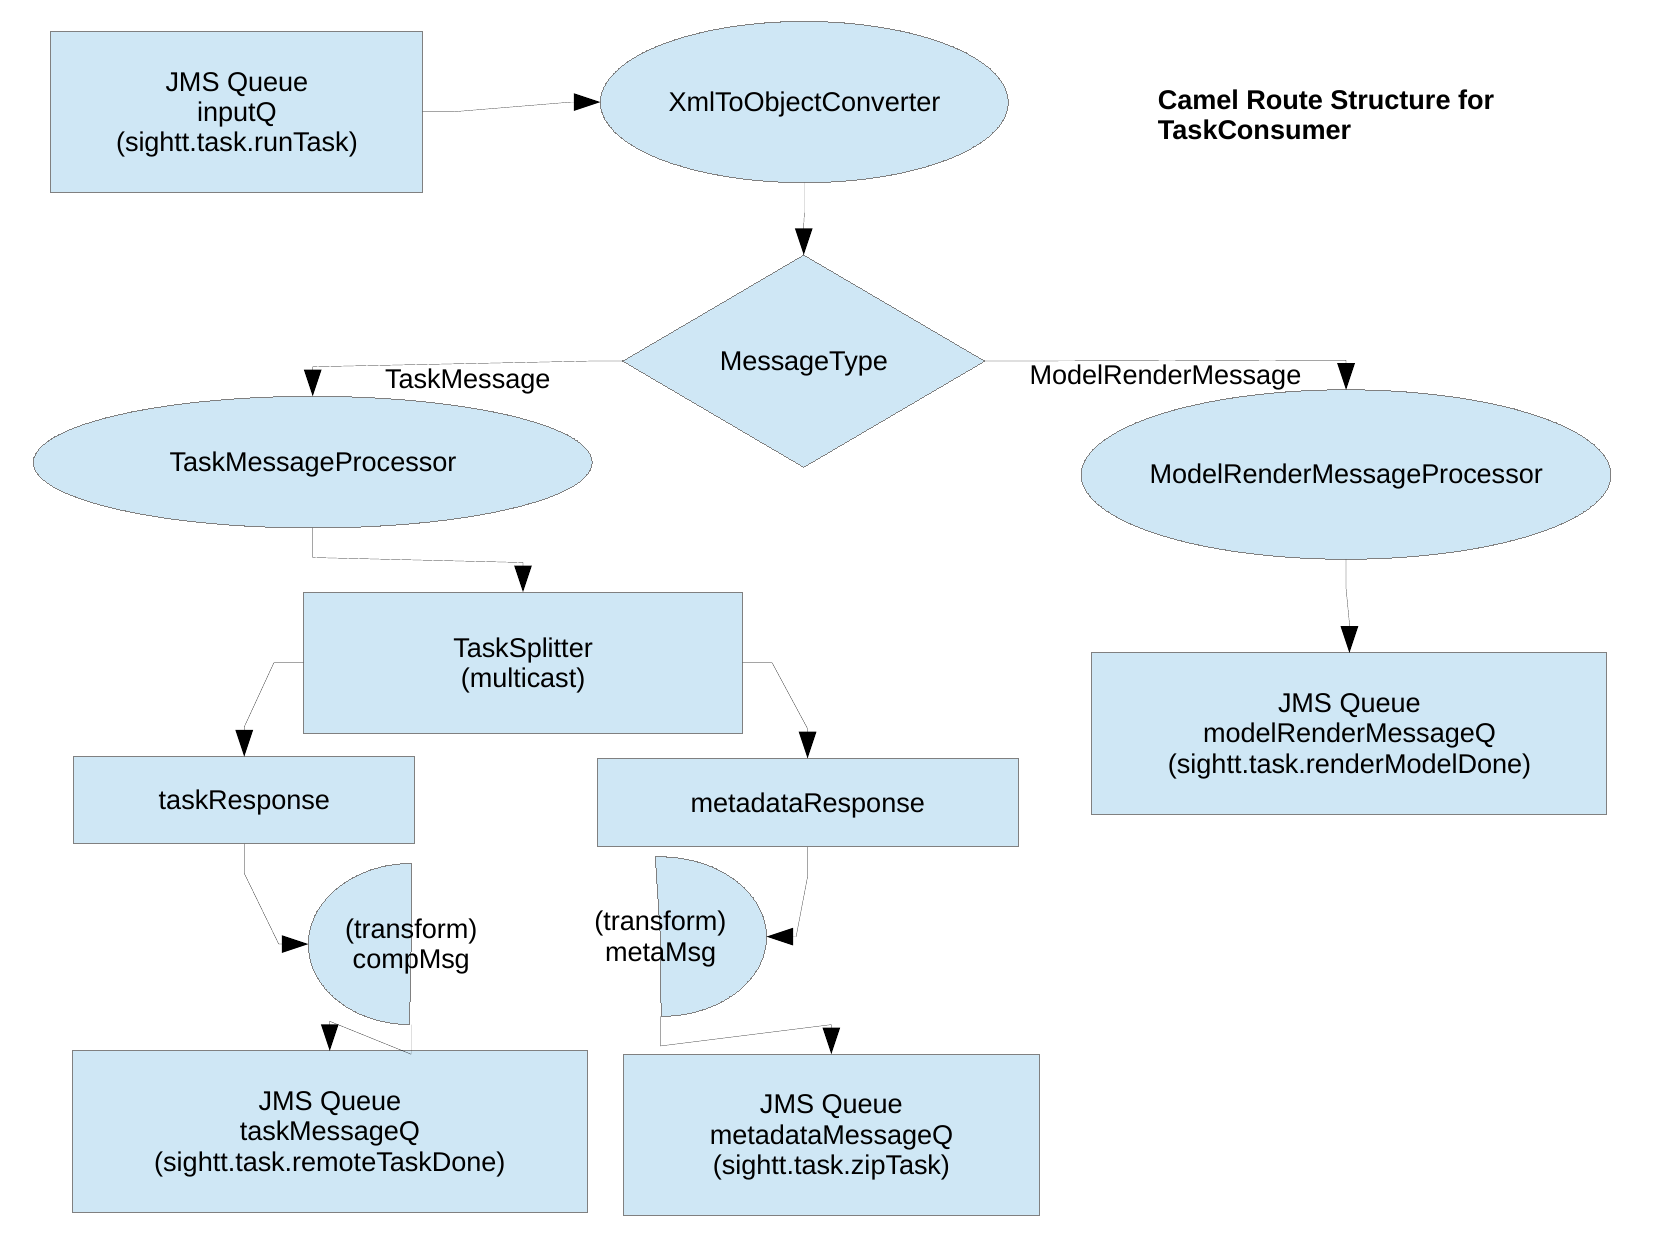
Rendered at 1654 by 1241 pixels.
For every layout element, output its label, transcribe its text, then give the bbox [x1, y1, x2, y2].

text_box metadataResponse [597, 758, 1019, 847]
text_box taskResponse [73, 756, 415, 844]
text_box MessageType [623, 255, 984, 468]
text_box TaskMessageProcessor [33, 396, 593, 528]
text_box ModelRenderMessageProcessor [1081, 389, 1611, 560]
text_box TaskSplitter (multicast) [303, 592, 743, 734]
text_box JMS Queue metadataMessageQ (sightt.task.zipTask) [623, 1054, 1040, 1216]
text_box JMS Queue inputQ (sightt.task.runTask) [50, 31, 423, 193]
text_box (transform) compMsg [308, 863, 412, 1025]
text_box XmlToObjectConverter [600, 21, 1009, 183]
text_box (transform) metaMsg [655, 856, 767, 1017]
text_box JMS Queue modelRenderMessageQ (sightt.task.renderModelDone) [1091, 652, 1607, 815]
text_box Camel Route Structure for TaskConsumer [1143, 77, 1509, 153]
text_box JMS Queue taskMessageQ (sightt.task.remoteTaskDone) [72, 1050, 588, 1213]
